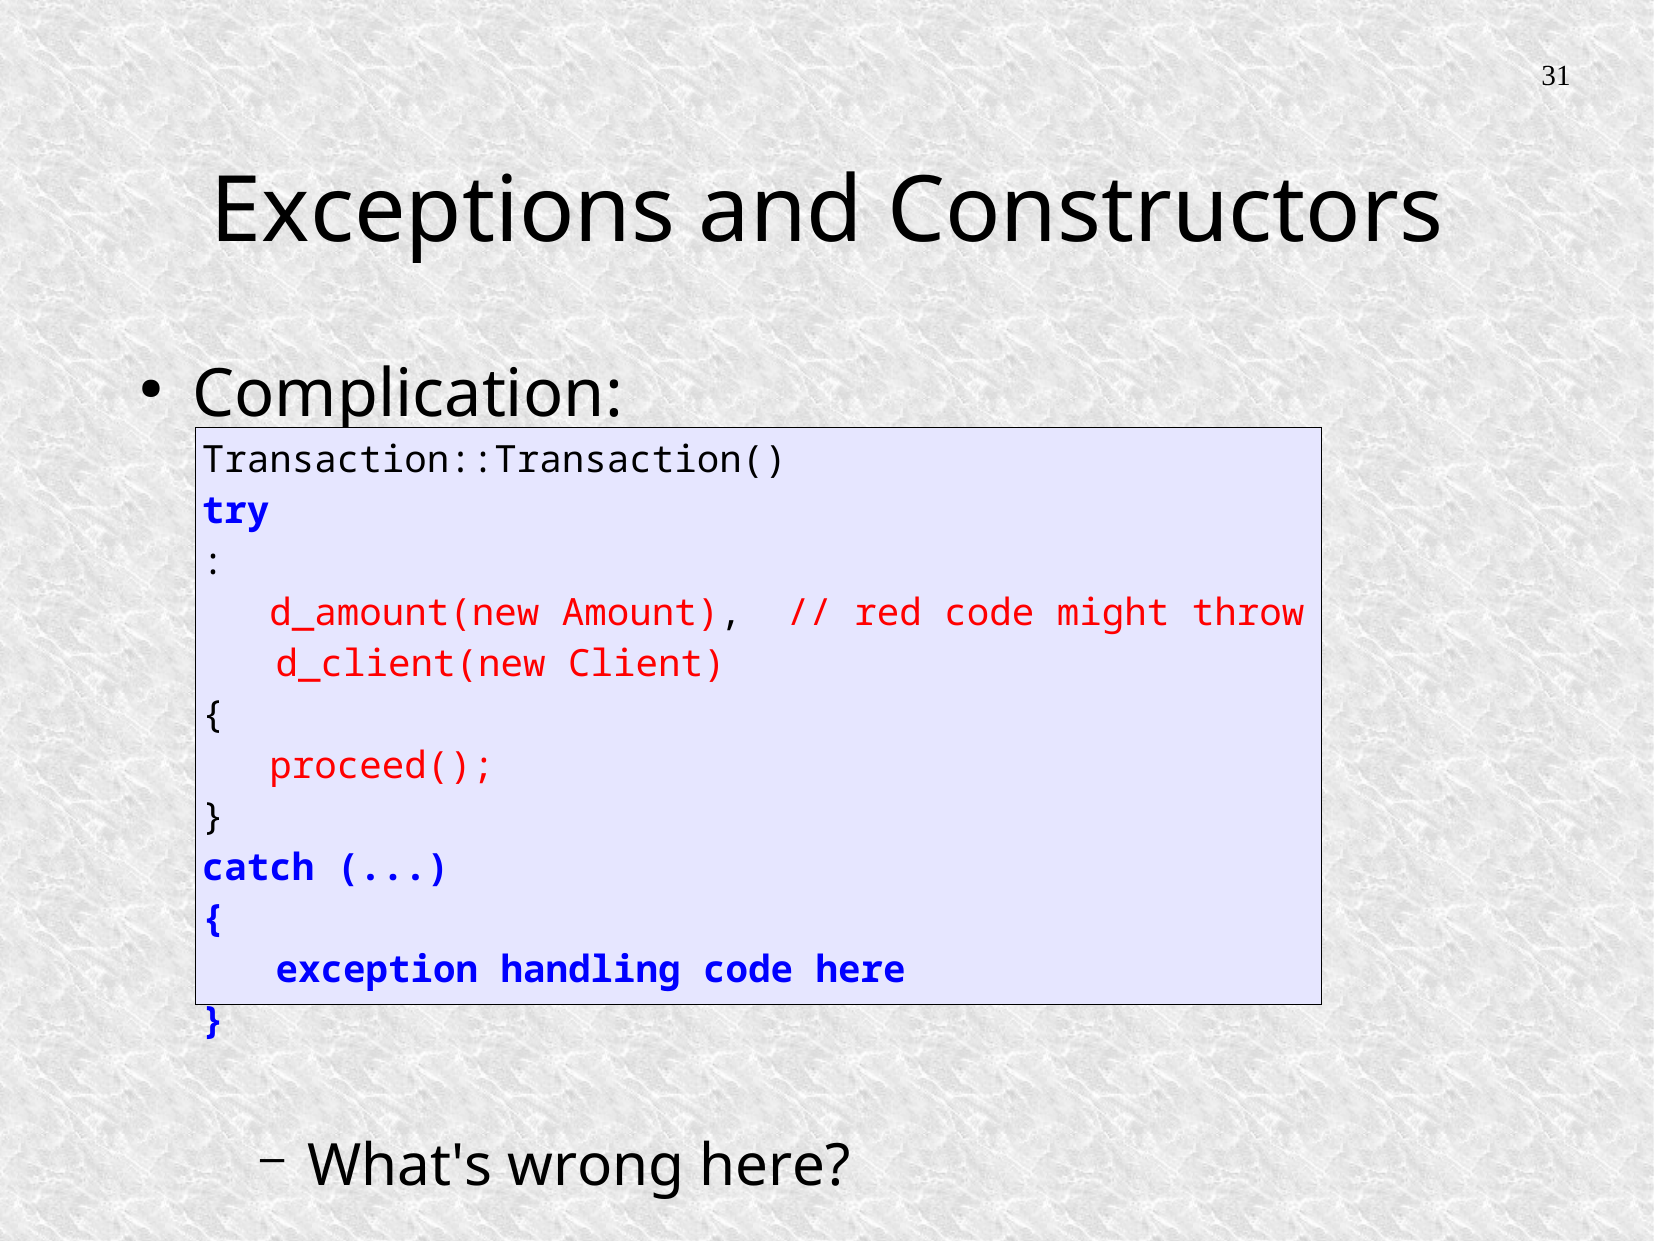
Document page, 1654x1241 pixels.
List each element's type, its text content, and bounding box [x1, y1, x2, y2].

text_box [195, 427, 1322, 1005]
text_box Transaction::Transaction() try : d_amount(new Amount), // red code might throw d_client(new Client) { proceed(); } catch (...) { exception handling code here } [201, 432, 1305, 1004]
list Complication: What's wrong here? [121, 344, 1534, 1141]
title Exceptions and Constructors [121, 102, 1534, 311]
picture [0, 0, 1654, 1241]
